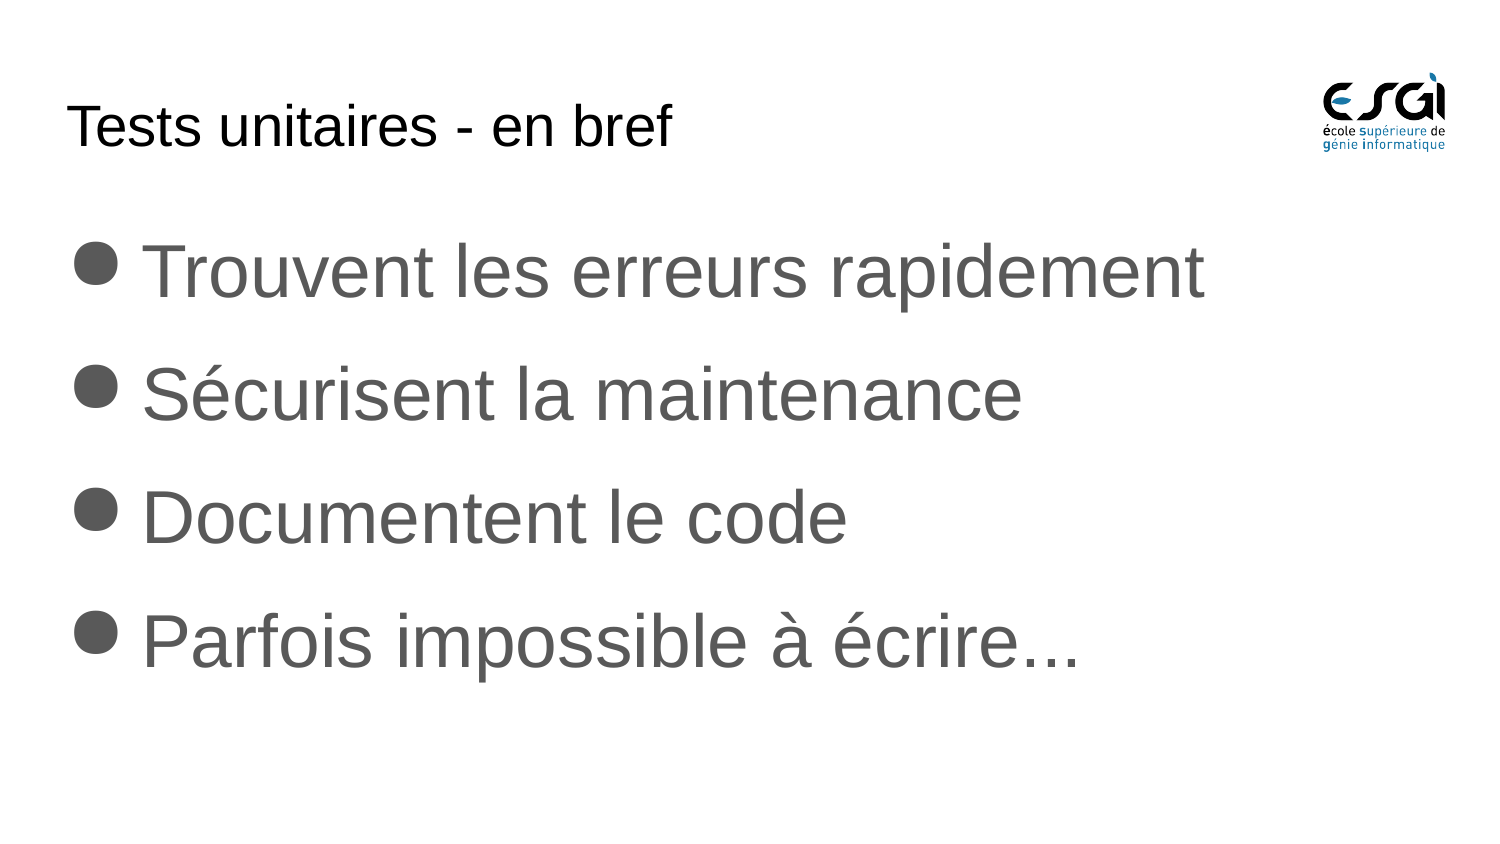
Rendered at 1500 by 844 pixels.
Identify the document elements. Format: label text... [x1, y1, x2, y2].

list Trouvent les erreurs rapidement Sécurisent la maintenance Documentent le code Parfois impossible à écrire... [51, 207, 1449, 750]
title Tests unitaires - en bref [51, 72, 1449, 167]
picture [1319, 67, 1449, 157]
